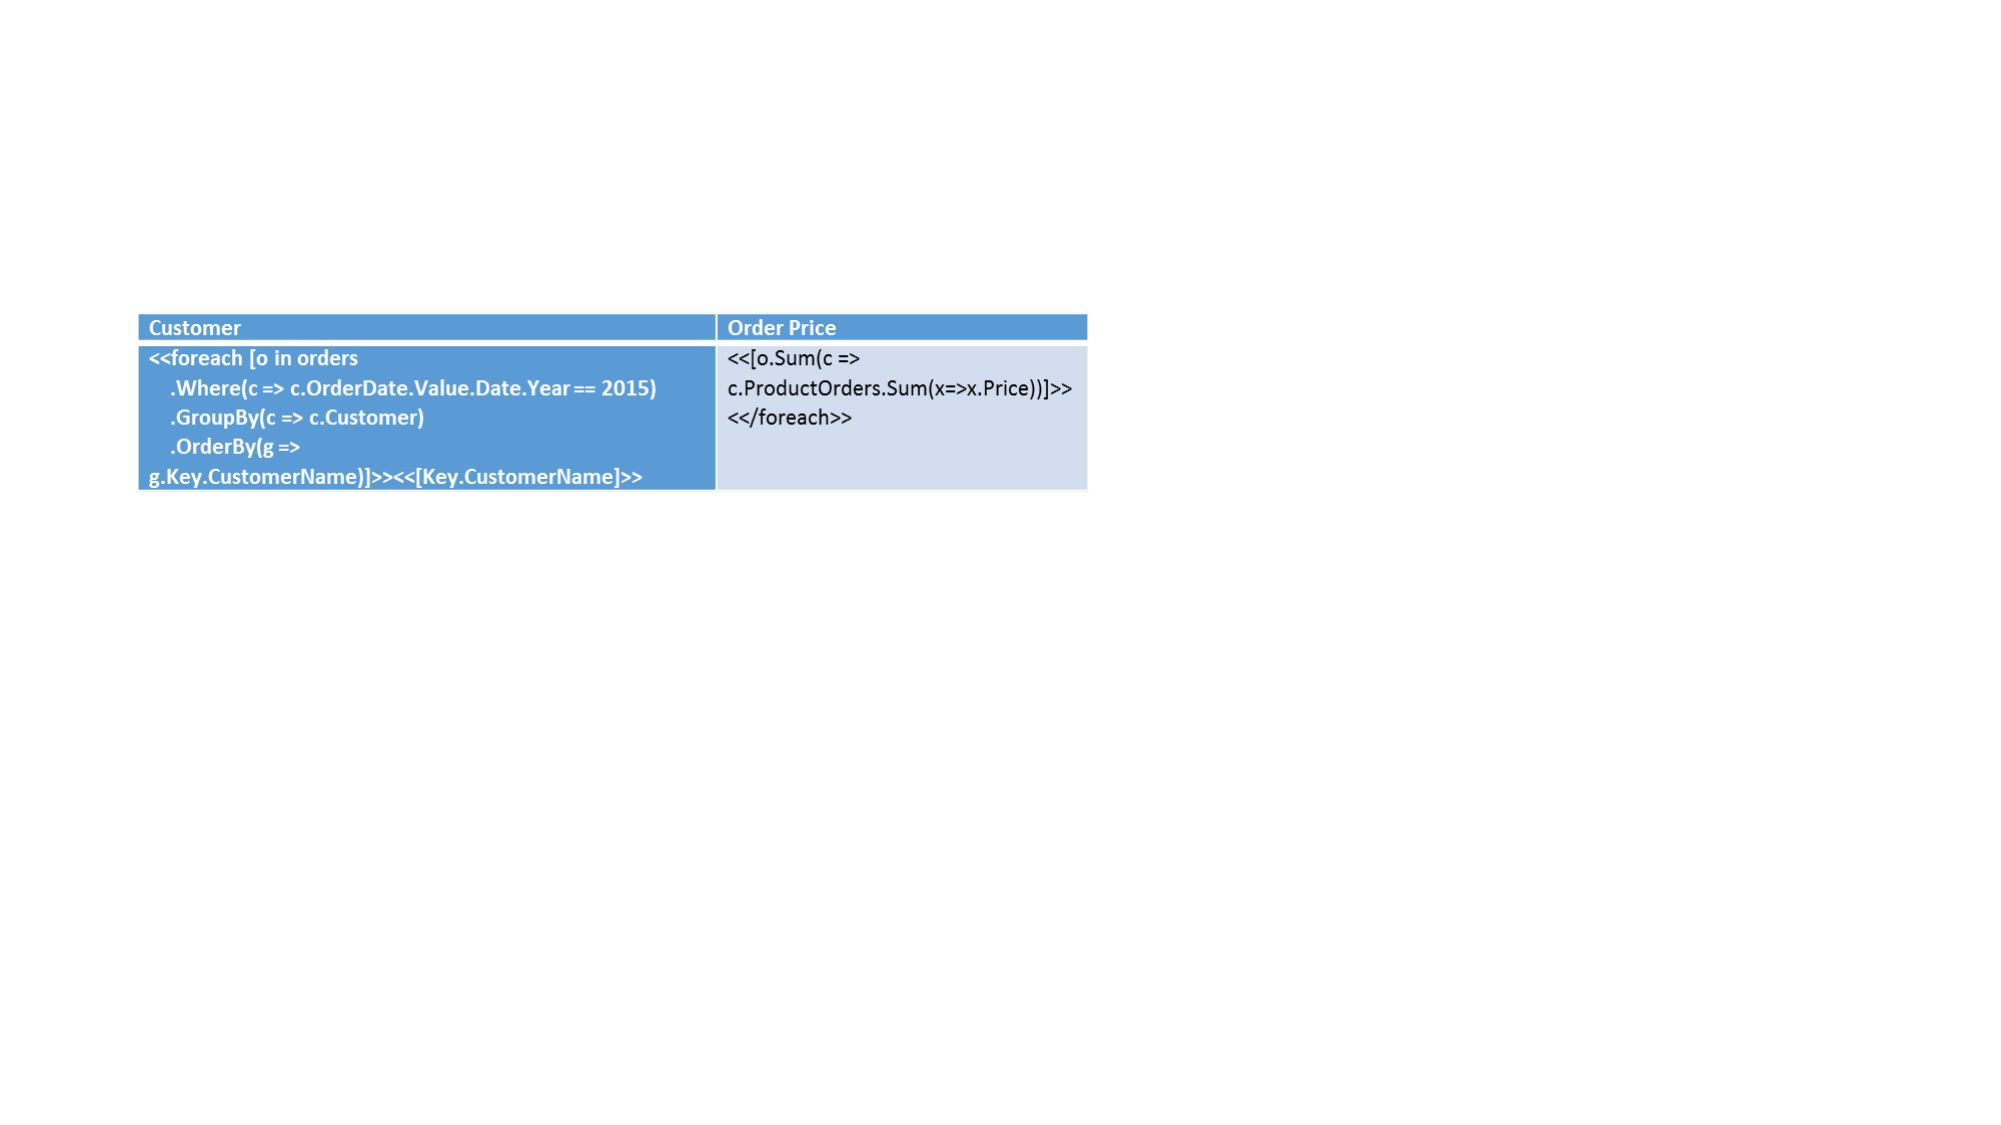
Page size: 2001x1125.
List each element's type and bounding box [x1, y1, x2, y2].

picture [137, 307, 1089, 505]
